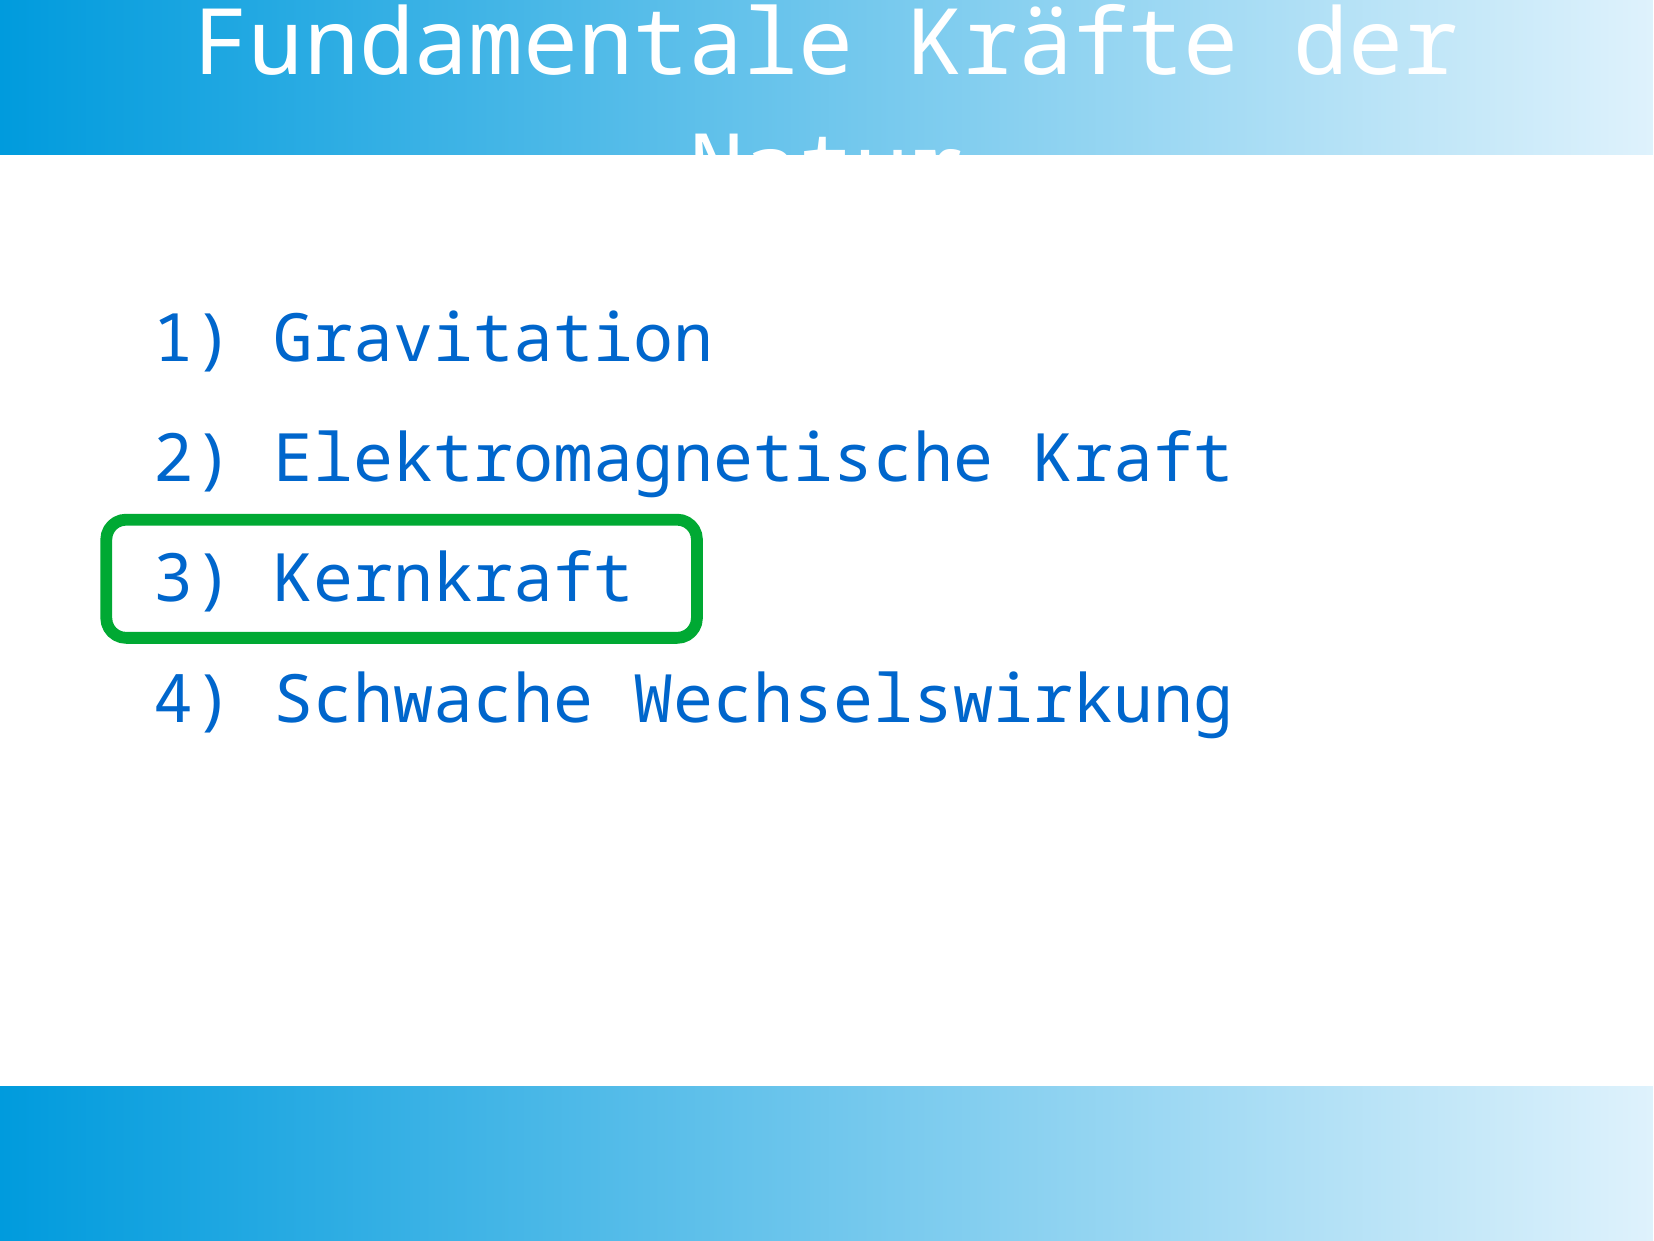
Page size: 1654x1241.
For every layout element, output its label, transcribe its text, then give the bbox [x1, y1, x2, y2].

list 1) Gravitation 2) Elektromagnetische Kraft 3) Kernkraft 4) Schwache Wechselswirkung [82, 290, 1571, 1010]
title Fundamentale Kräfte der Natur [82, 40, 1571, 163]
